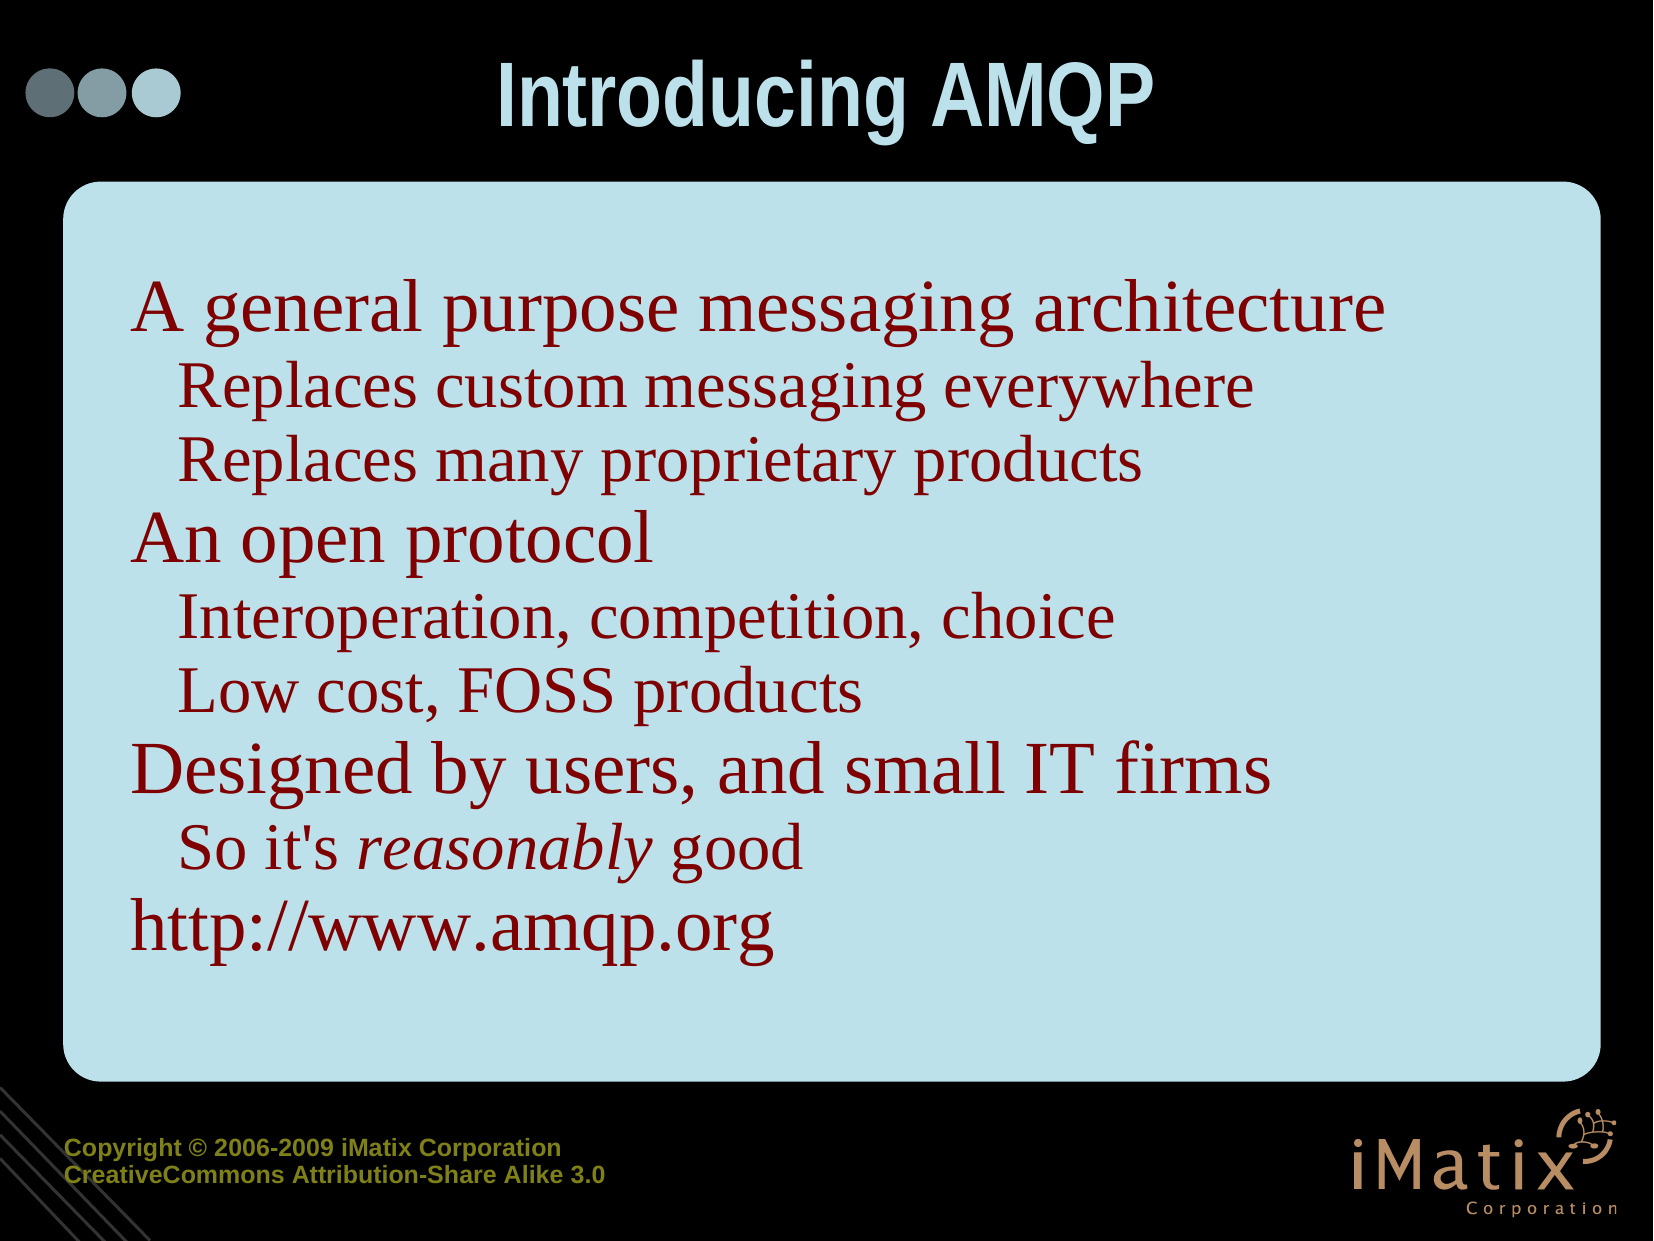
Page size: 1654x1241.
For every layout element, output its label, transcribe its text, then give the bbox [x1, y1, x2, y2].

list A general purpose messaging architecture Replaces custom messaging everywhere Replaces many proprietary products An open protocol Interoperation, competition, choice Low cost, FOSS products Designed by users, and small IT firms So it's reasonably good http://www.amqp.org [118, 264, 1509, 1010]
title Introducing AMQP [0, 0, 1653, 188]
picture [1354, 1108, 1617, 1219]
